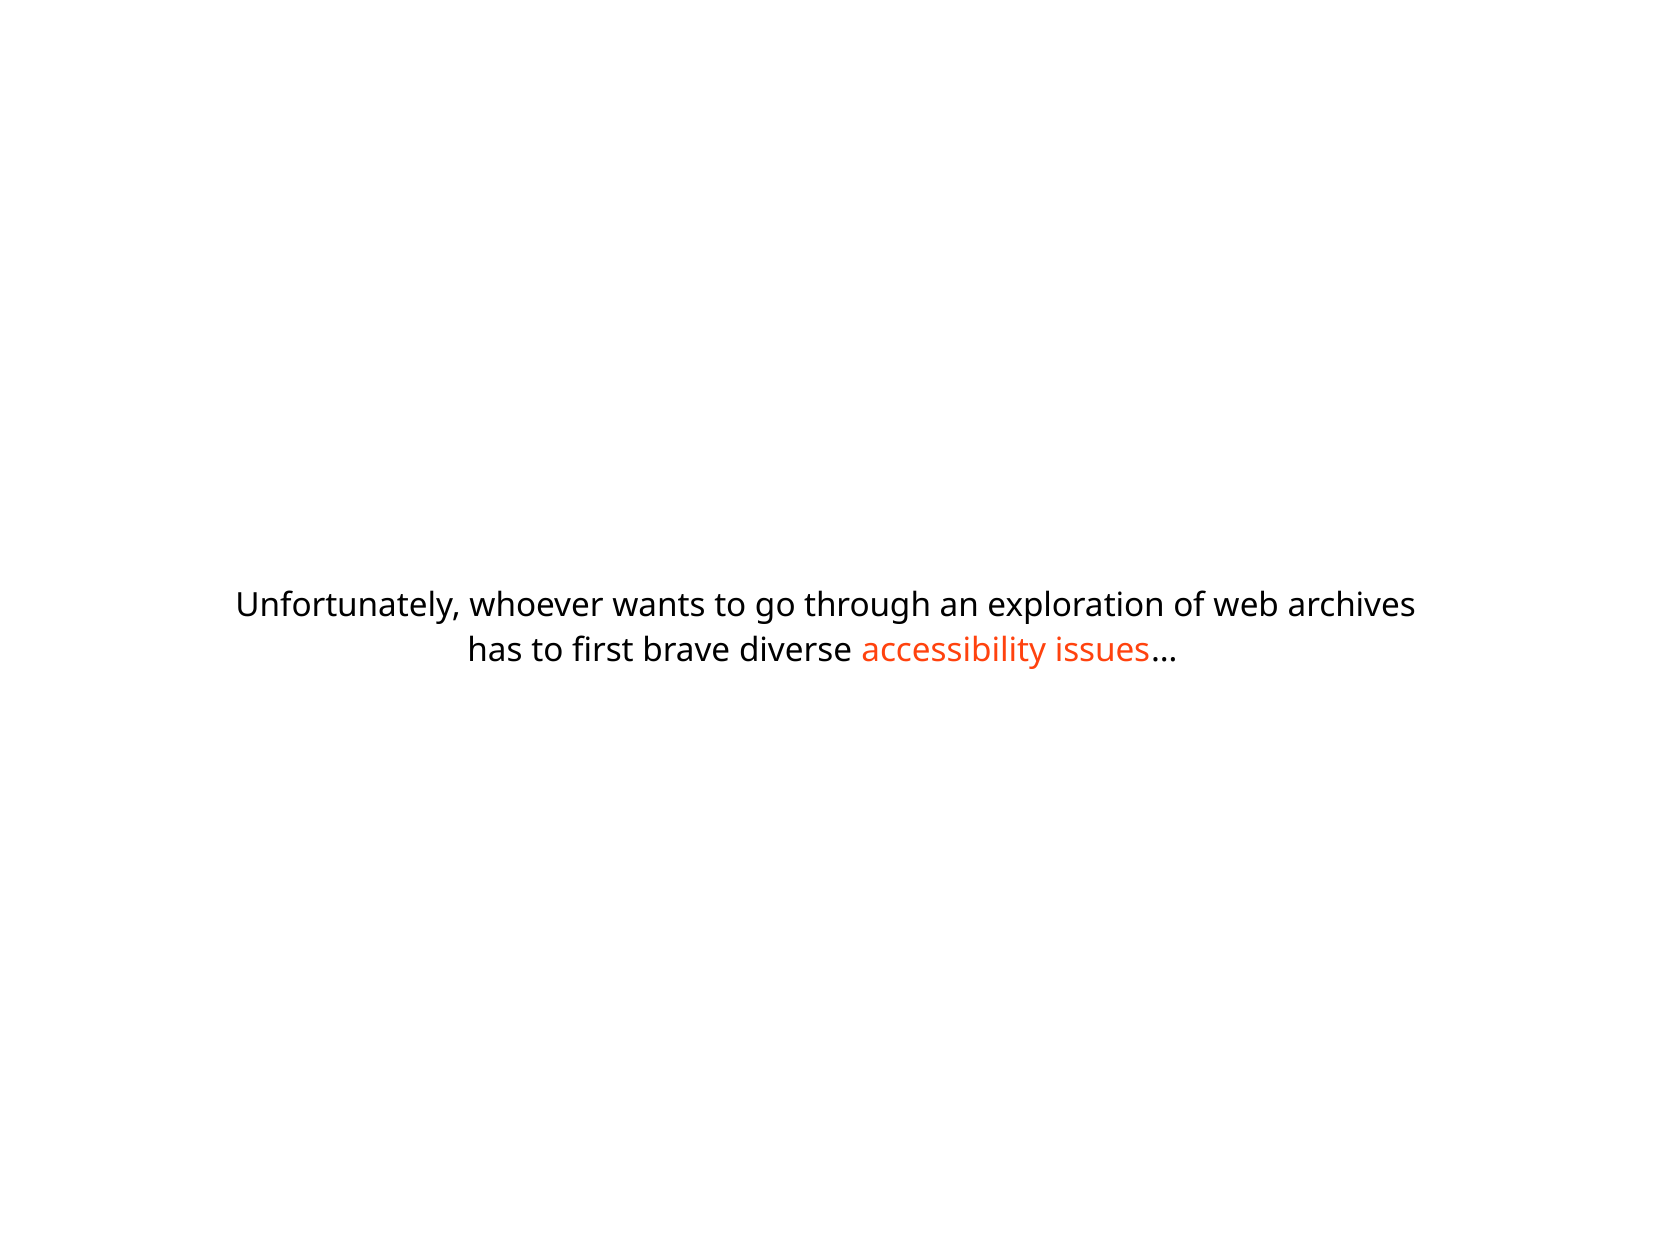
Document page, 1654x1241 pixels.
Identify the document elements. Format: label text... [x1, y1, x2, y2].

text_box Unfortunately, whoever wants to go through an exploration of web archives has to first brave diverse accessibility issues… [102, 573, 1551, 668]
